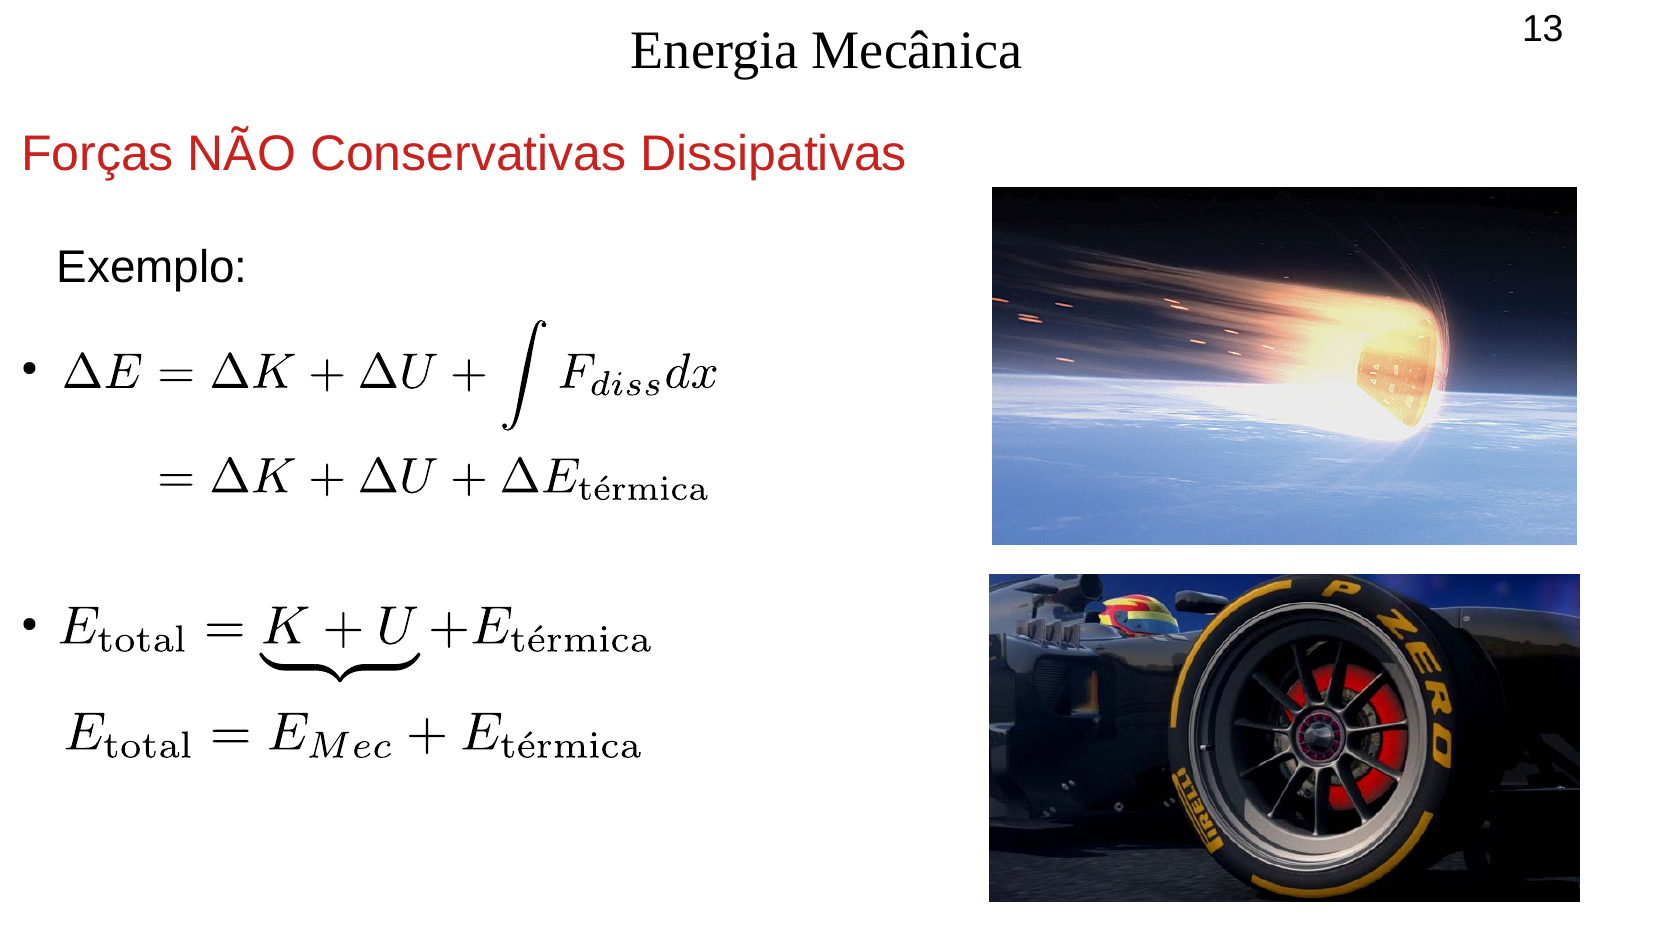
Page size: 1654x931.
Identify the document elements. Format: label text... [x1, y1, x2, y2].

picture [992, 187, 1577, 545]
text_box <number> [1507, 0, 1654, 71]
picture [61, 320, 717, 501]
picture [989, 574, 1580, 902]
picture [55, 604, 653, 685]
text_box Energia Mecânica [616, 0, 1038, 88]
text_box Forças NÃO Conservativas Dissipativas Exemplo: [6, 117, 1644, 701]
picture [61, 710, 643, 760]
